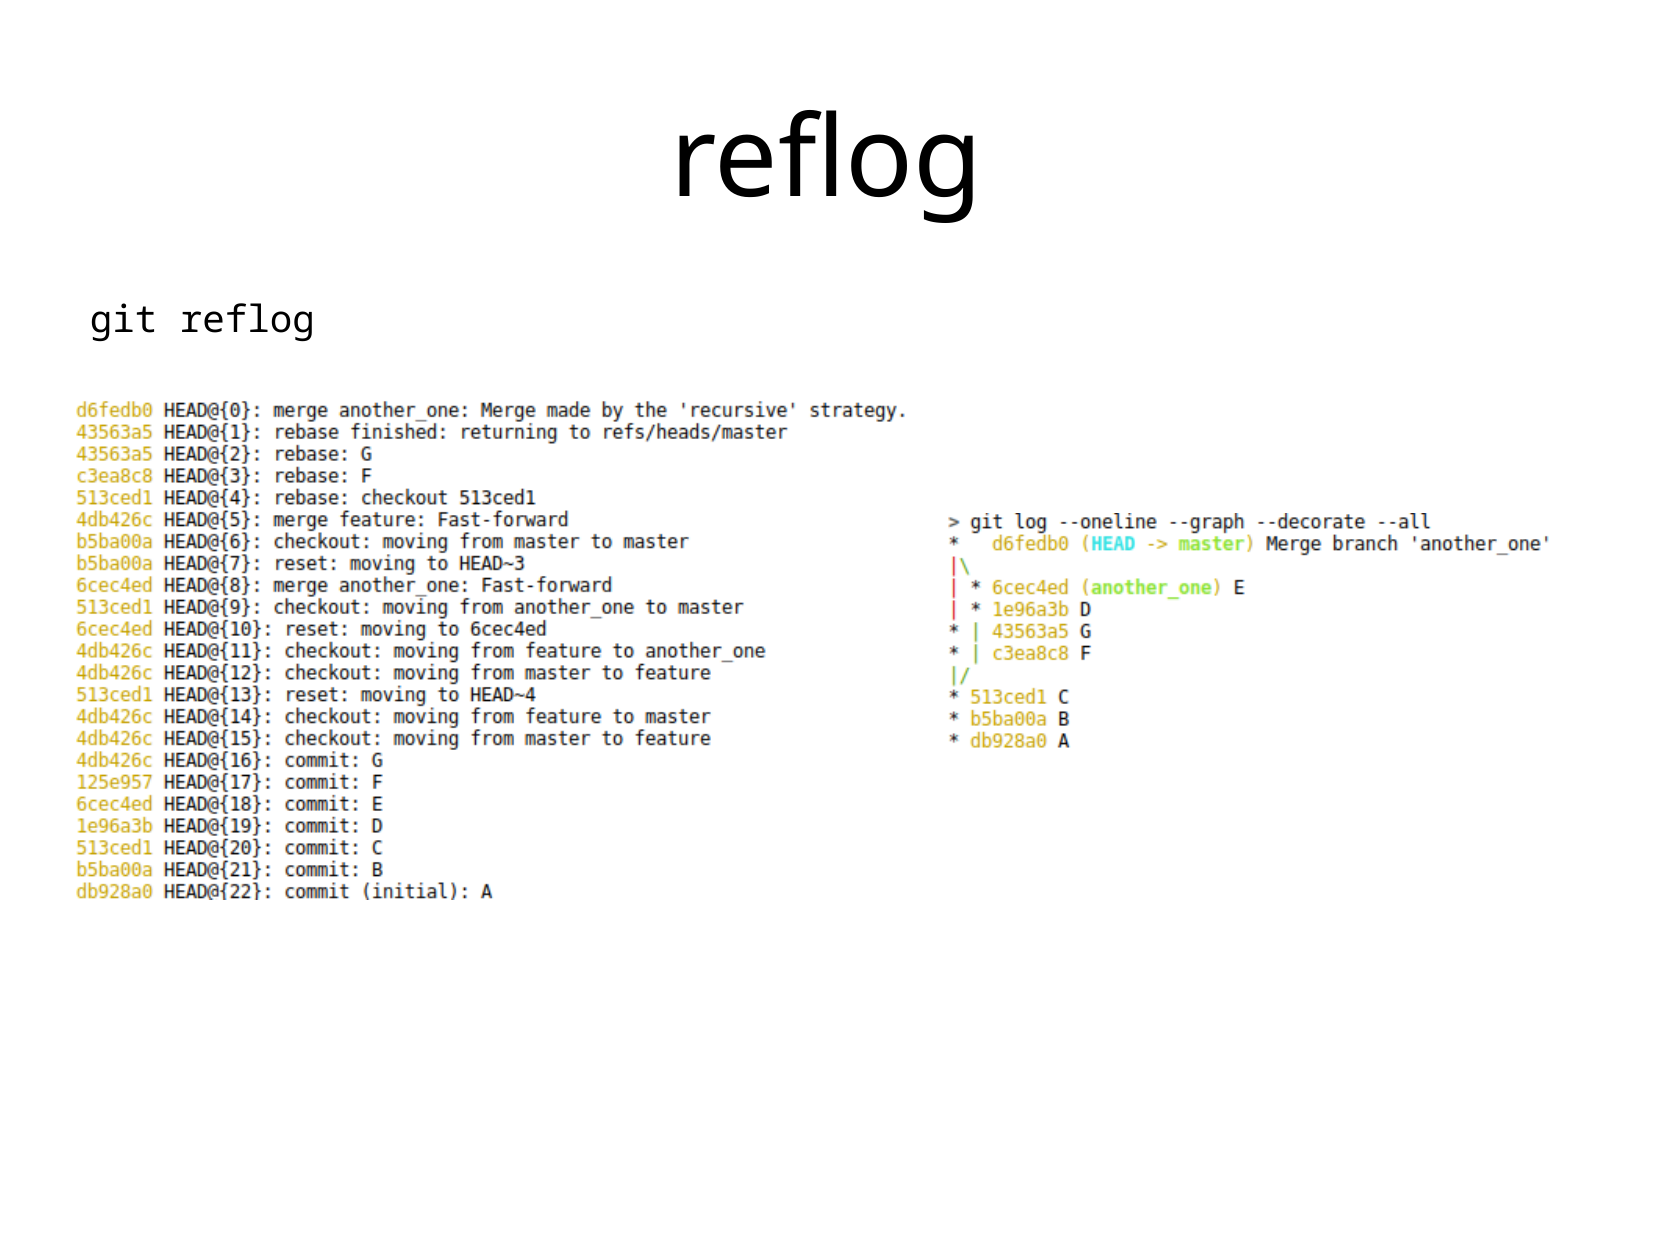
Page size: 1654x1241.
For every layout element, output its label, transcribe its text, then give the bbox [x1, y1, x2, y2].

picture [75, 314, 1591, 901]
text_box git reflog [75, 285, 796, 338]
title reflog [82, 49, 1571, 257]
